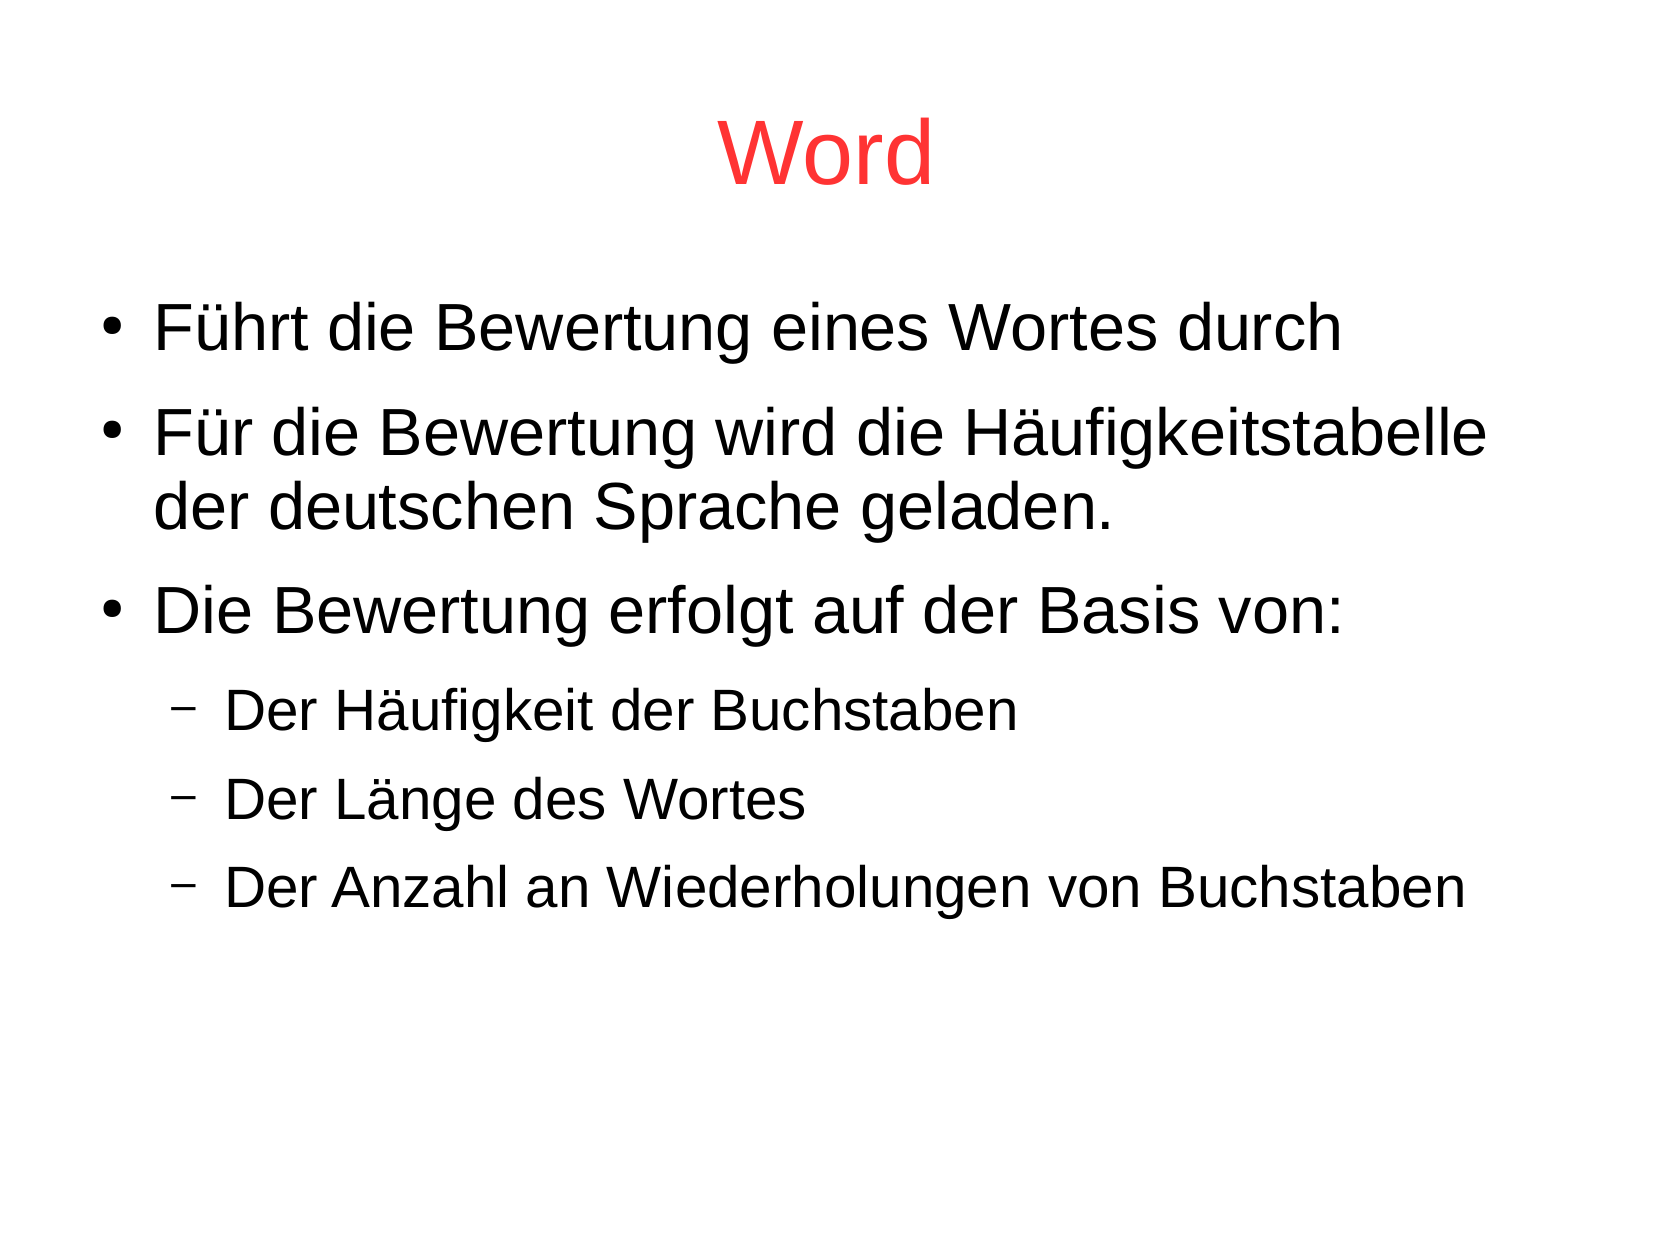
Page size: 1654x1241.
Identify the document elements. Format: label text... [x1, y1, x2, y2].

title Word [82, 49, 1571, 257]
list Führt die Bewertung eines Wortes durch Für die Bewertung wird die Häufigkeitstabelle der deutschen Sprache geladen. Die Bewertung erfolgt auf der Basis von: Der Häufigkeit der Buchstaben Der Länge des Wortes Der Anzahl an Wiederholungen von Buchstaben [82, 290, 1571, 1099]
